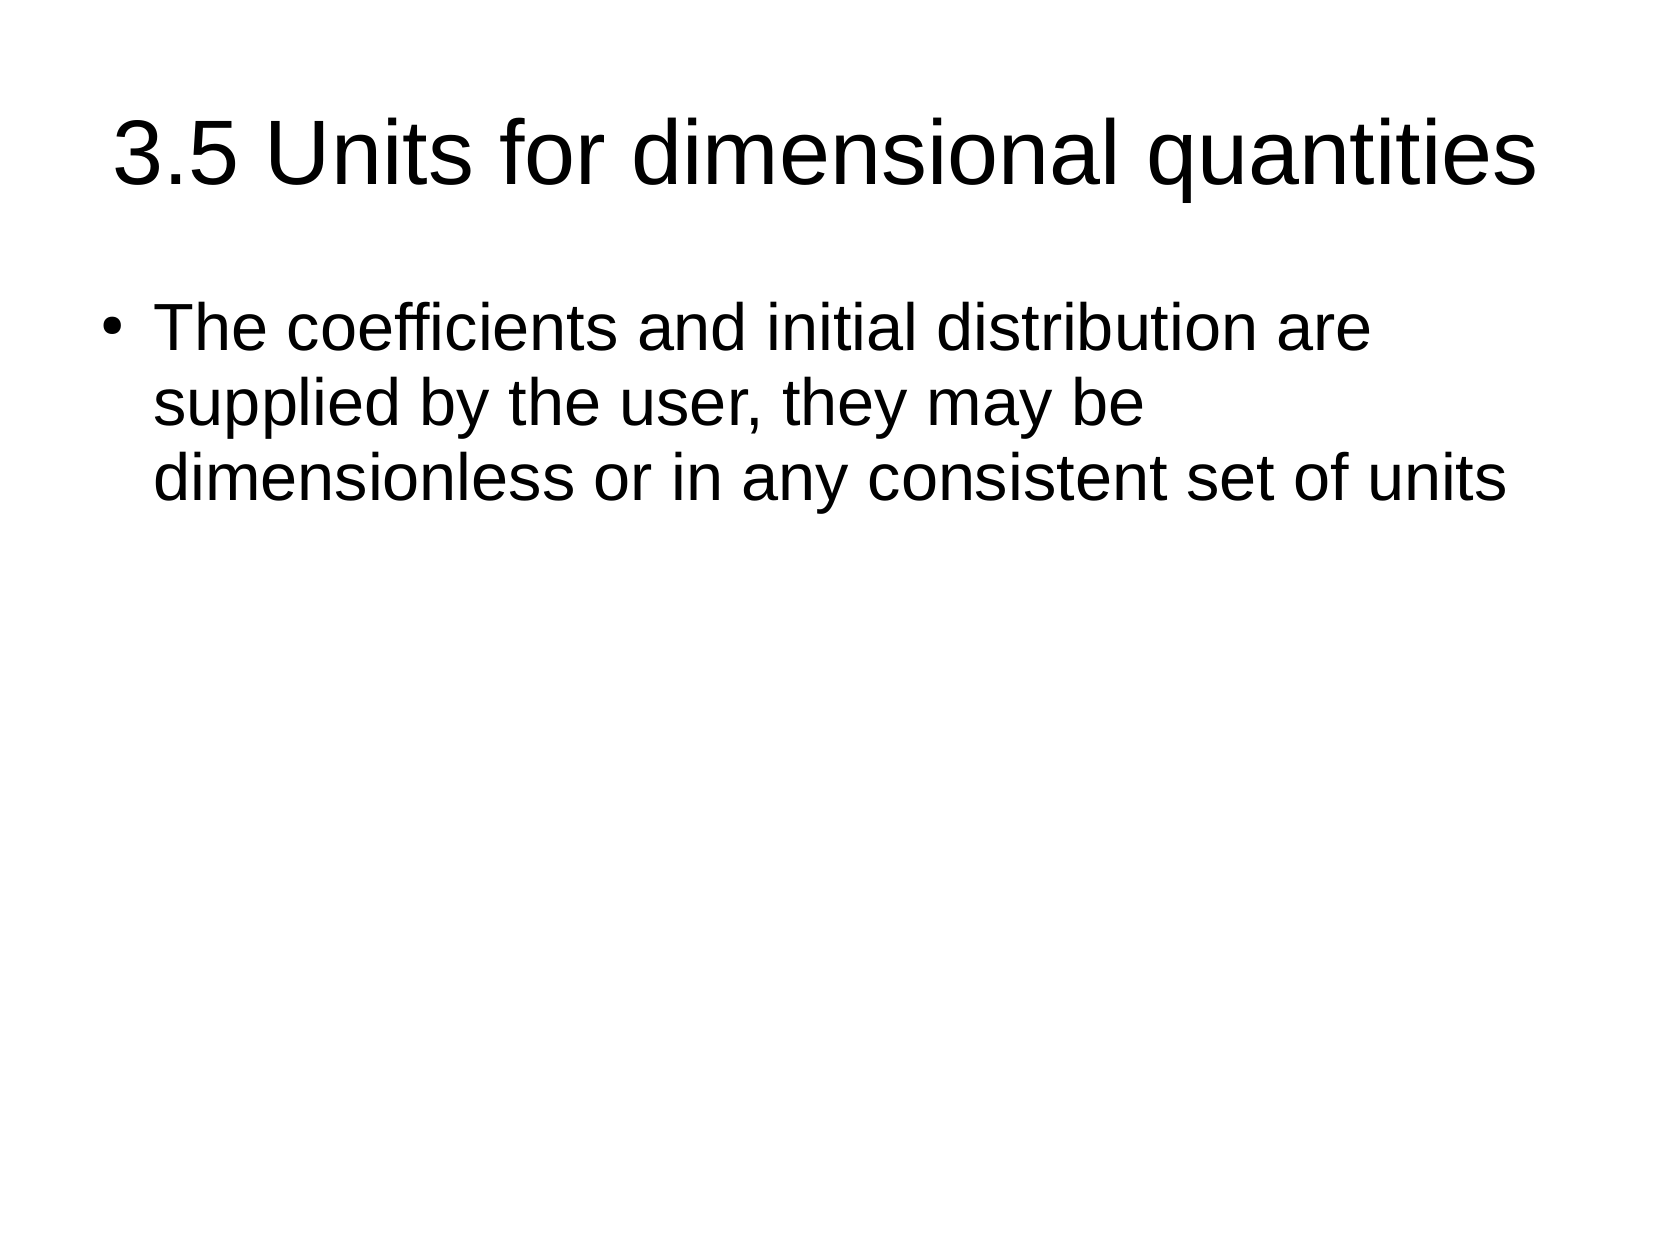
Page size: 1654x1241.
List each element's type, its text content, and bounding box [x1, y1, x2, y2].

title 3.5 Units for dimensional quantities [82, 49, 1571, 257]
list The coefficients and initial distribution are supplied by the user, they may be dimensionless or in any consistent set of units [82, 290, 1571, 1010]
